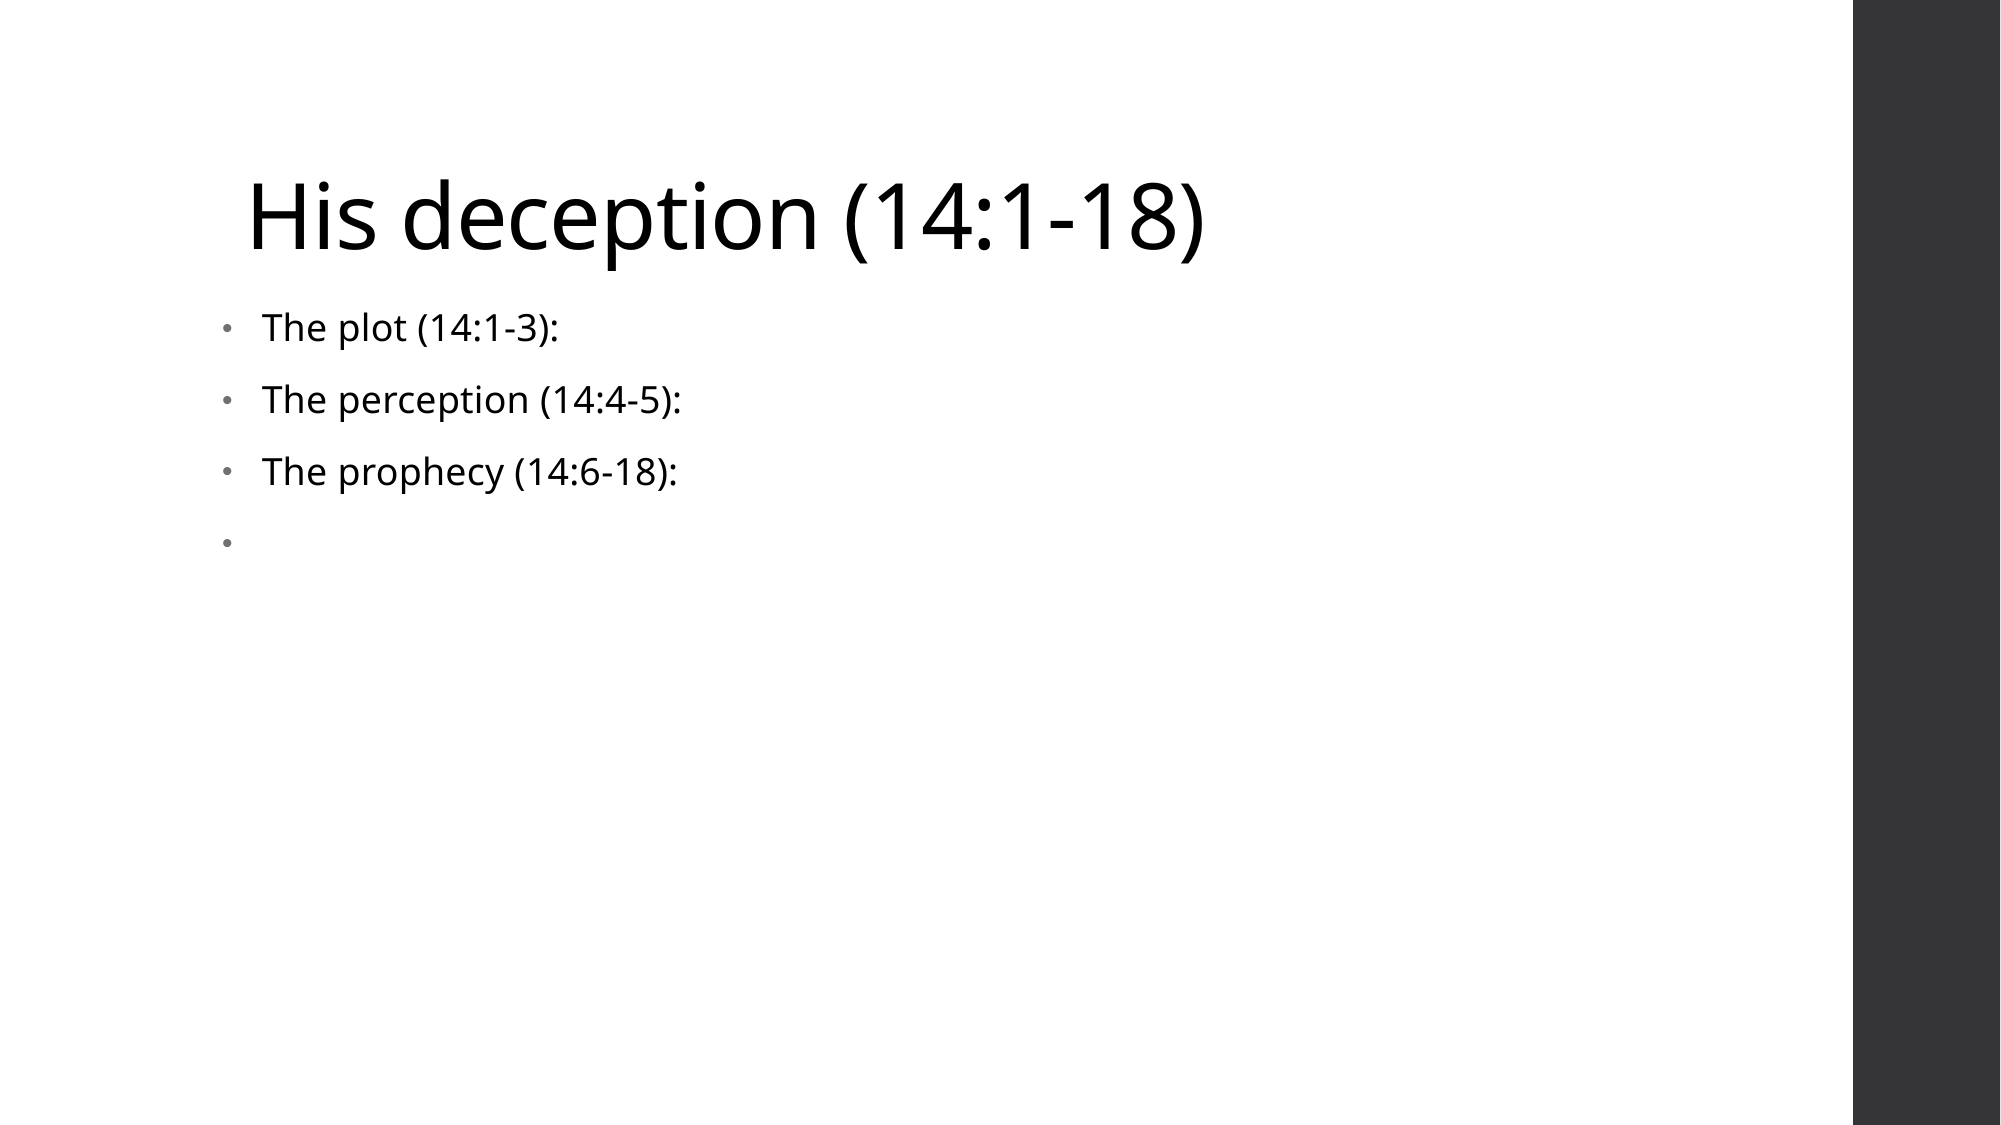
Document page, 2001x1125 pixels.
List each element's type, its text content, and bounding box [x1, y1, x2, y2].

list The plot (14:1-3): The perception (14:4-5): The prophecy (14:6-18): [206, 299, 1617, 1014]
title His deception (14:1-18) [206, 60, 1797, 278]
